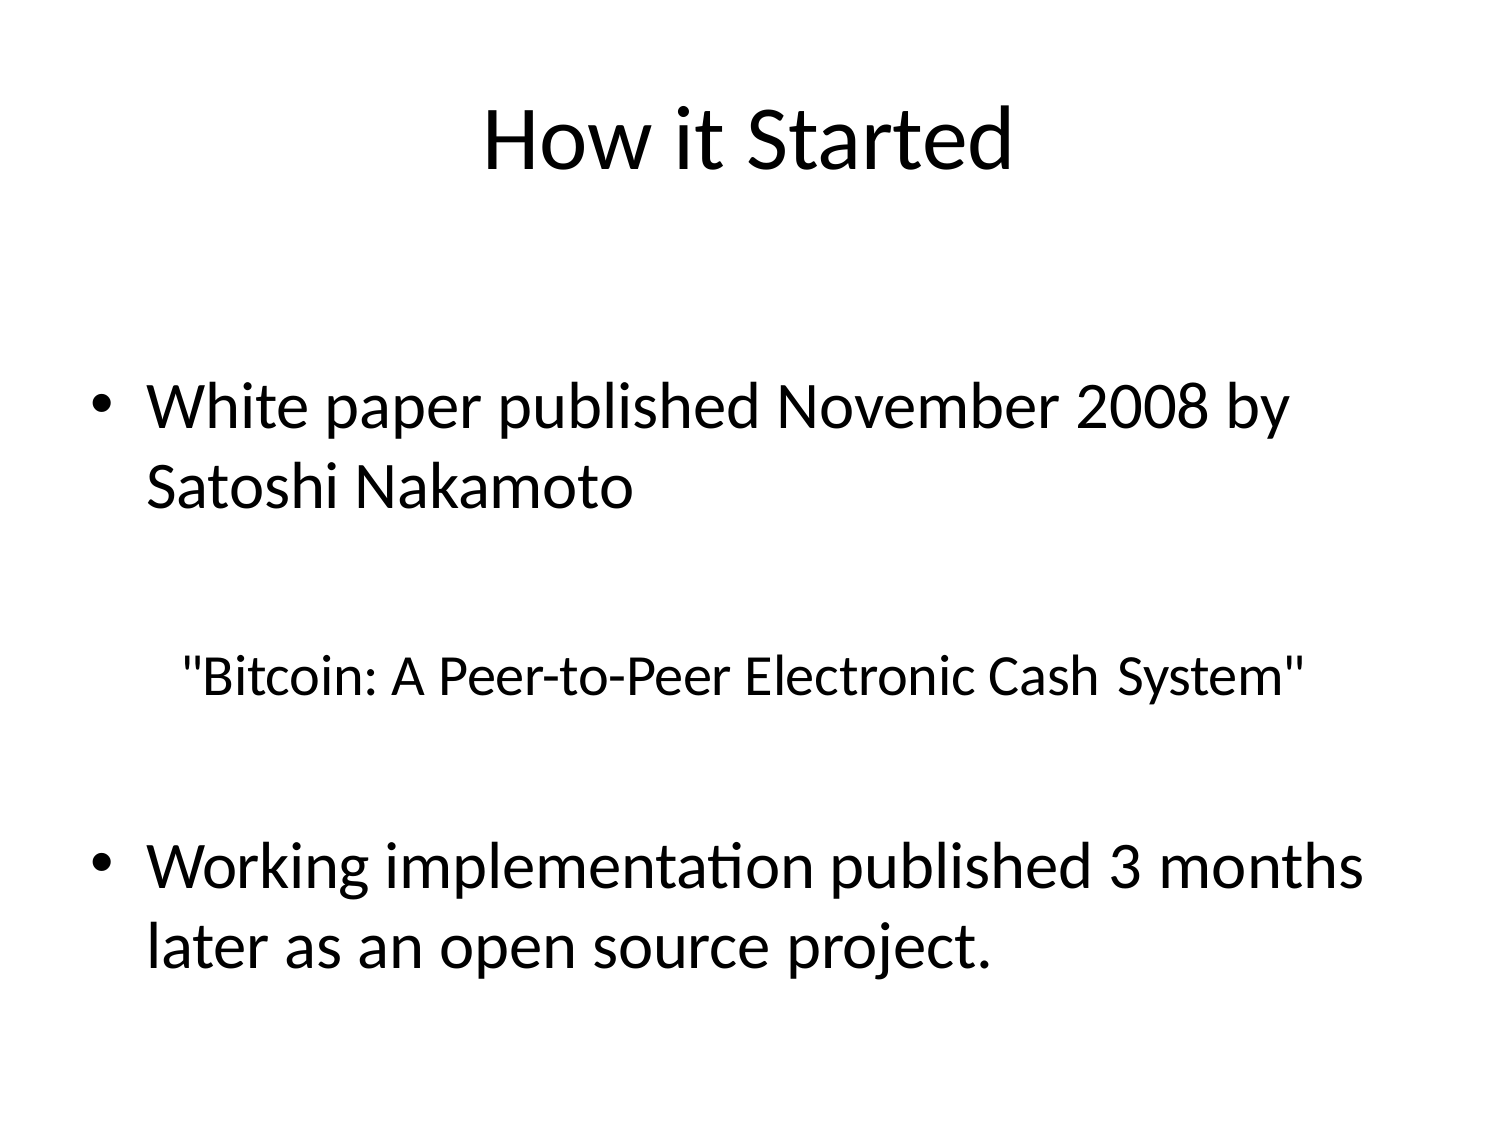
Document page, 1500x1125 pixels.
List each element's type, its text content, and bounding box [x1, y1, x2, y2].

text_box White paper published November 2008 by Satoshi Nakamoto "Bitcoin: A Peer-to-Peer Electronic Cash System" Working implementation published 3 months later as an open source project. [87, 361, 1377, 982]
title How it Started [90, 33, 1410, 266]
